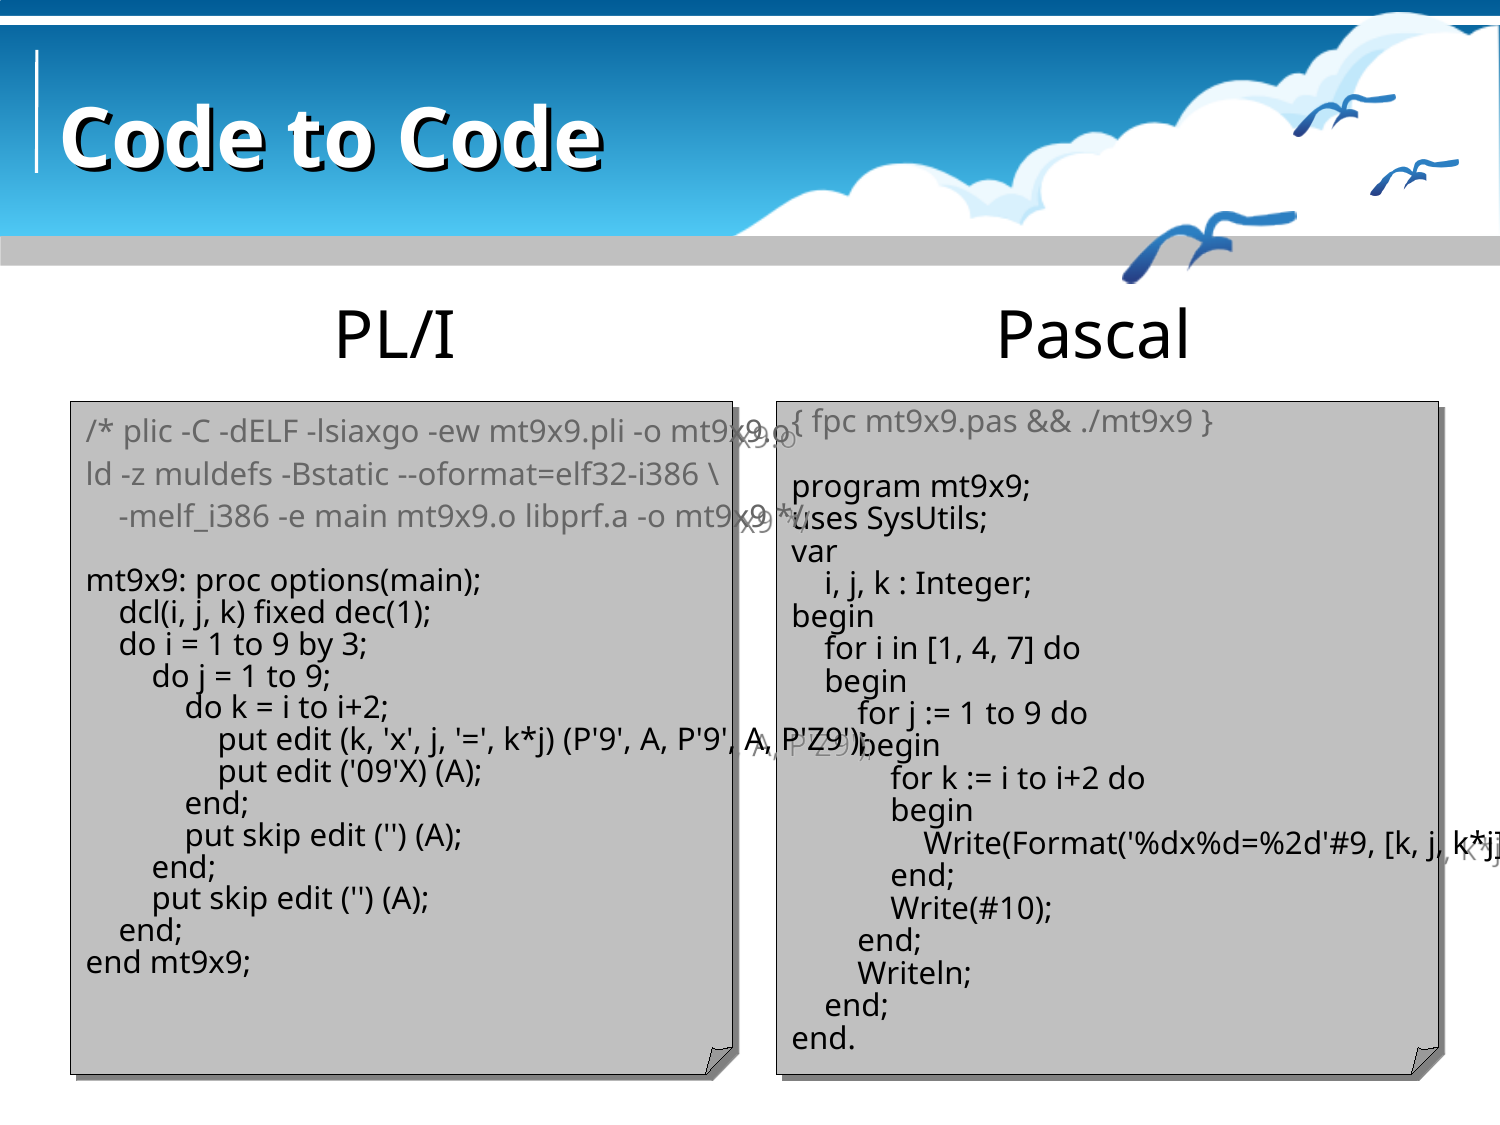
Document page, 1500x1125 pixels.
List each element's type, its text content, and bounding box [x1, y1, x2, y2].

picture [730, 12, 1500, 284]
text_box { fpc mt9x9.pas && ./mt9x9 } program mt9x9; uses SysUtils; var i, j, k : Integer; begin for i in [1, 4, 7] do begin for j := 1 to 9 do begin for k := i to i+2 do begin Write(Format('%dx%d=%2d'#9, [k, j, k*j])); end; Write(#10); end; Writeln; end; end. [776, 401, 1439, 1075]
title Code to Code [59, 86, 1465, 186]
text_box Pascal [980, 283, 1264, 388]
text_box PL/I [318, 283, 508, 388]
text_box /* plic -C -dELF -lsiaxgo -ew mt9x9.pli -o mt9x9.o ld -z muldefs -Bstatic --oformat=elf32-i386 \ -melf_i386 -e main mt9x9.o libprf.a -o mt9x9 */ mt9x9: proc options(main); dcl(i, j, k) fixed dec(1); do i = 1 to 9 by 3; do j = 1 to 9; do k = i to i+2; put edit (k, 'x', j, '=', k*j) (P'9', A, P'9', A, P'Z9'); put edit ('09'X) (A); end; put skip edit ('') (A); end; put skip edit ('') (A); end; end mt9x9; [70, 401, 733, 1075]
